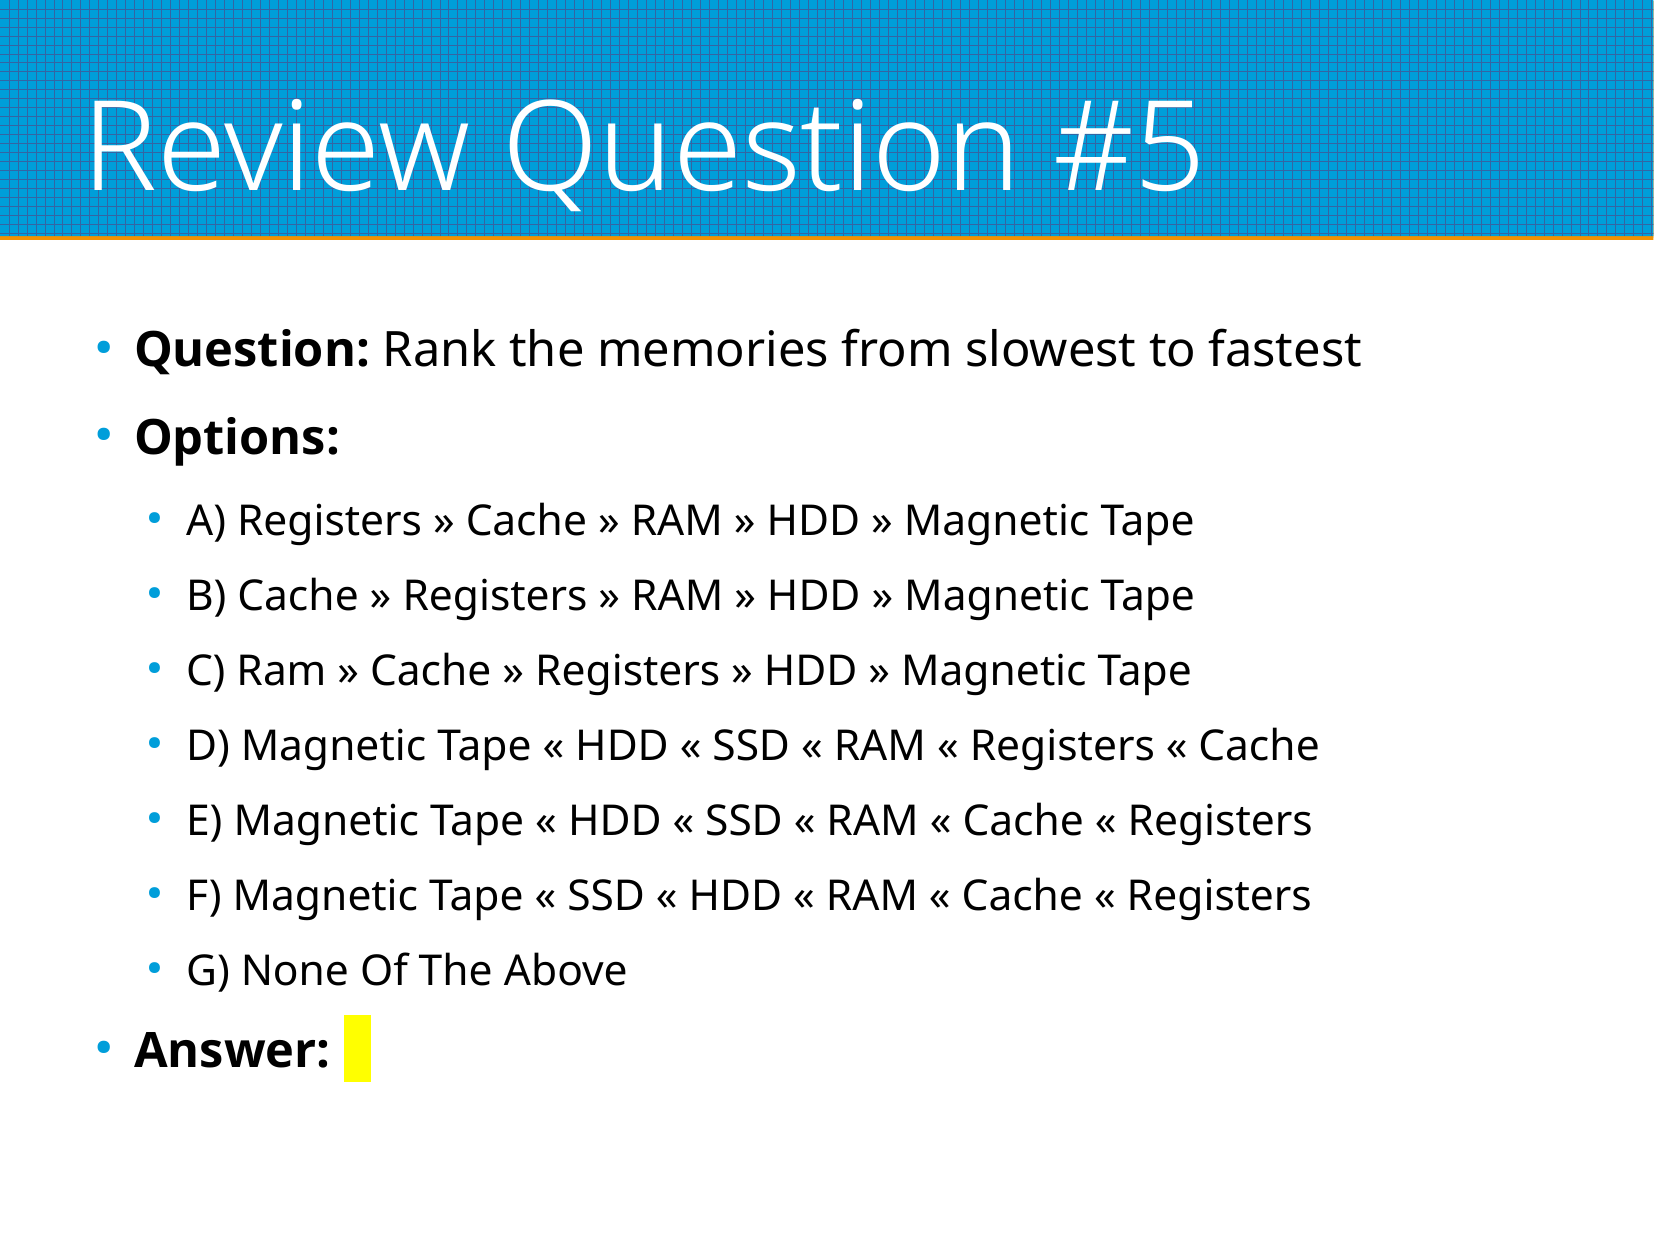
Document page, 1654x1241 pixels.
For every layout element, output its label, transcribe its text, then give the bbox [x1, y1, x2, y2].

title Review Question #5 [82, 19, 1571, 227]
list Question: Rank the memories from slowest to fastest Options: A) Registers » Cache » RAM » HDD » Magnetic Tape B) Cache » Registers » RAM » HDD » Magnetic Tape C) Ram » Cache » Registers » HDD » Magnetic Tape D) Magnetic Tape « HDD « SSD « RAM « Registers « Cache E) Magnetic Tape « HDD « SSD « RAM « Cache « Registers F) Magnetic Tape « SSD « HDD « RAM « Cache « Registers G) None Of The Above Answer: E [82, 314, 1563, 1093]
